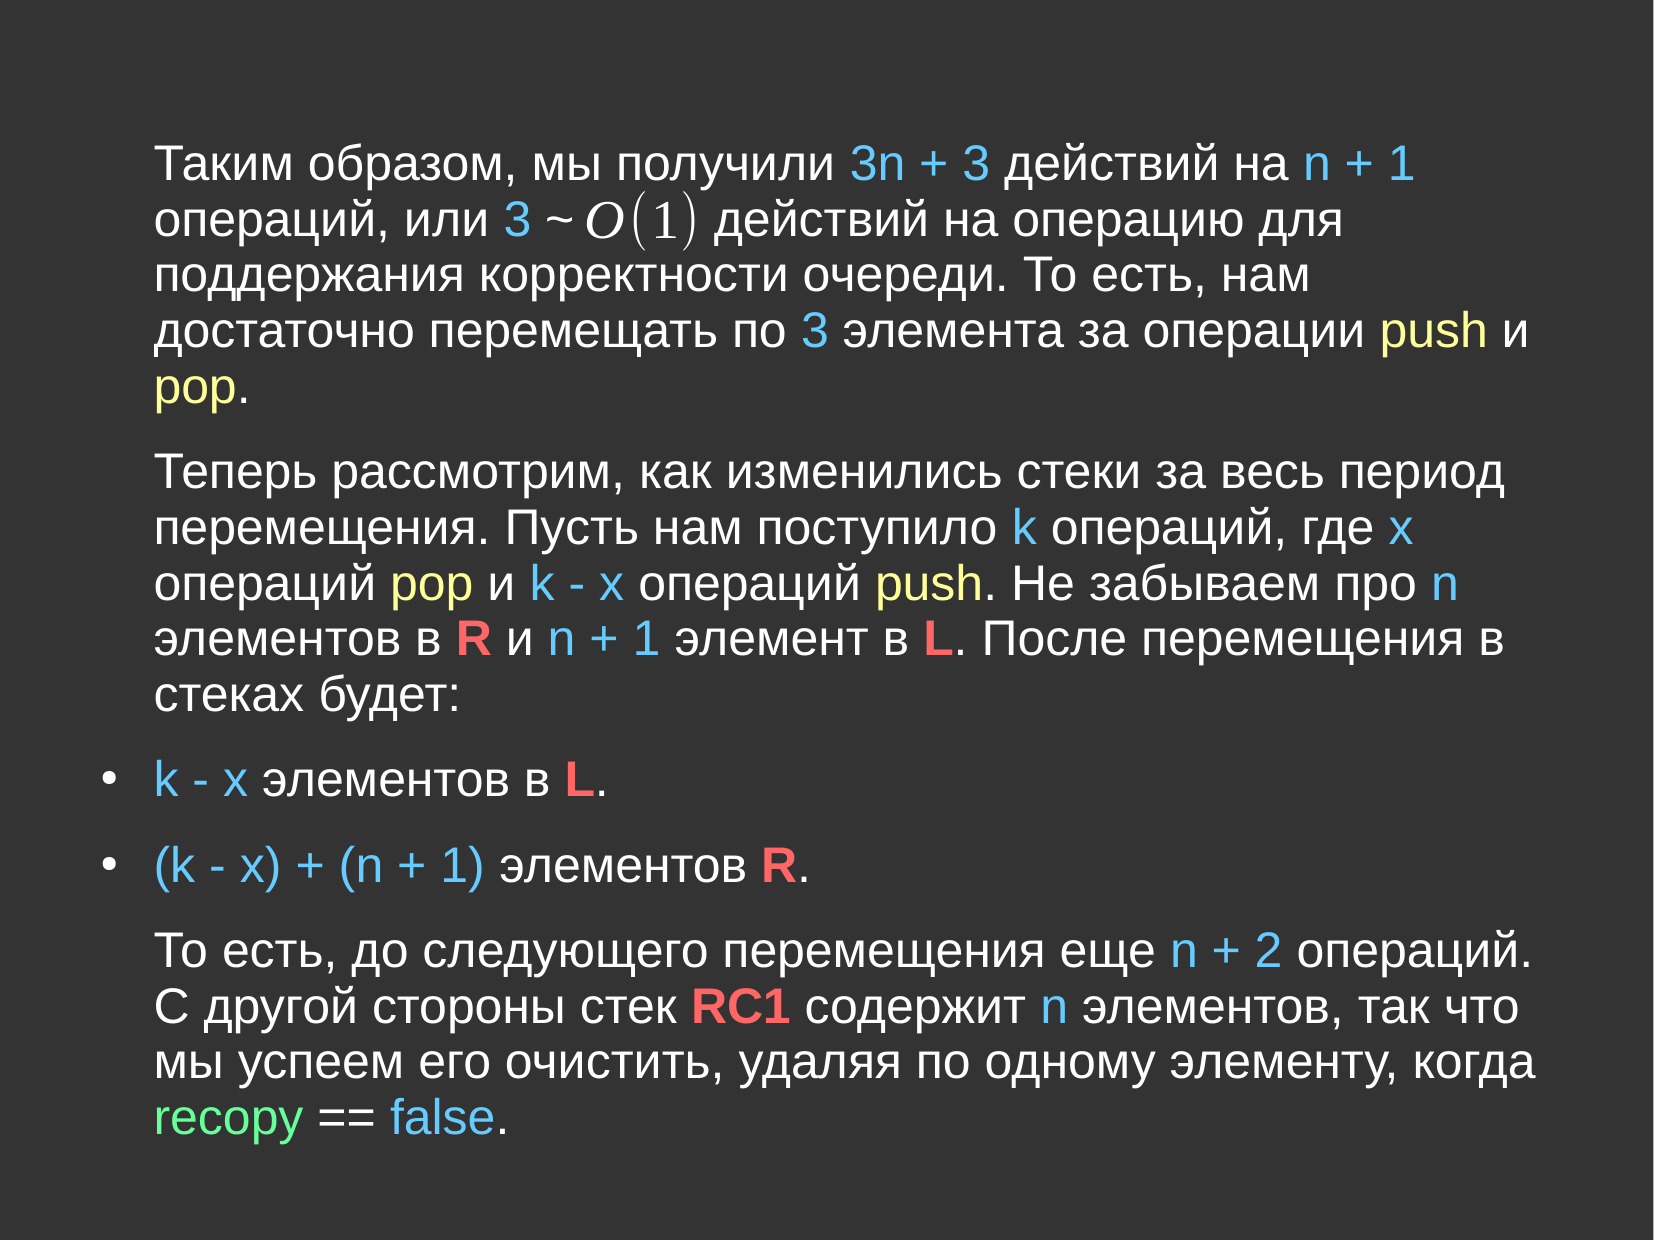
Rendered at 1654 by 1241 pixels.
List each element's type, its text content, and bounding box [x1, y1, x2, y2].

list Таким образом, мы получили 3n + 3 действий на n + 1 операций, или 3 ~ действий на операцию для поддержания корректности очереди. То есть, нам достаточно перемещать по 3 элемента за операции push и pop. Теперь рассмотрим, как изменились стеки за весь период перемещения. Пусть нам поступило k операций, где x операций pop и k - x операций push. Не забываем про n элементов в R и n + 1 элемент в L. После перемещения в стеках будет: k - x элементов в L. (k - x) + (n + 1) элементов R. То есть, до следующего перемещения еще n + 2 операций. С другой стороны стек RC1 содержит n элементов, так что мы успеем его очистить, удаляя по одному элементу, когда recopy == false. [82, 135, 1571, 1201]
chart [570, 188, 714, 256]
